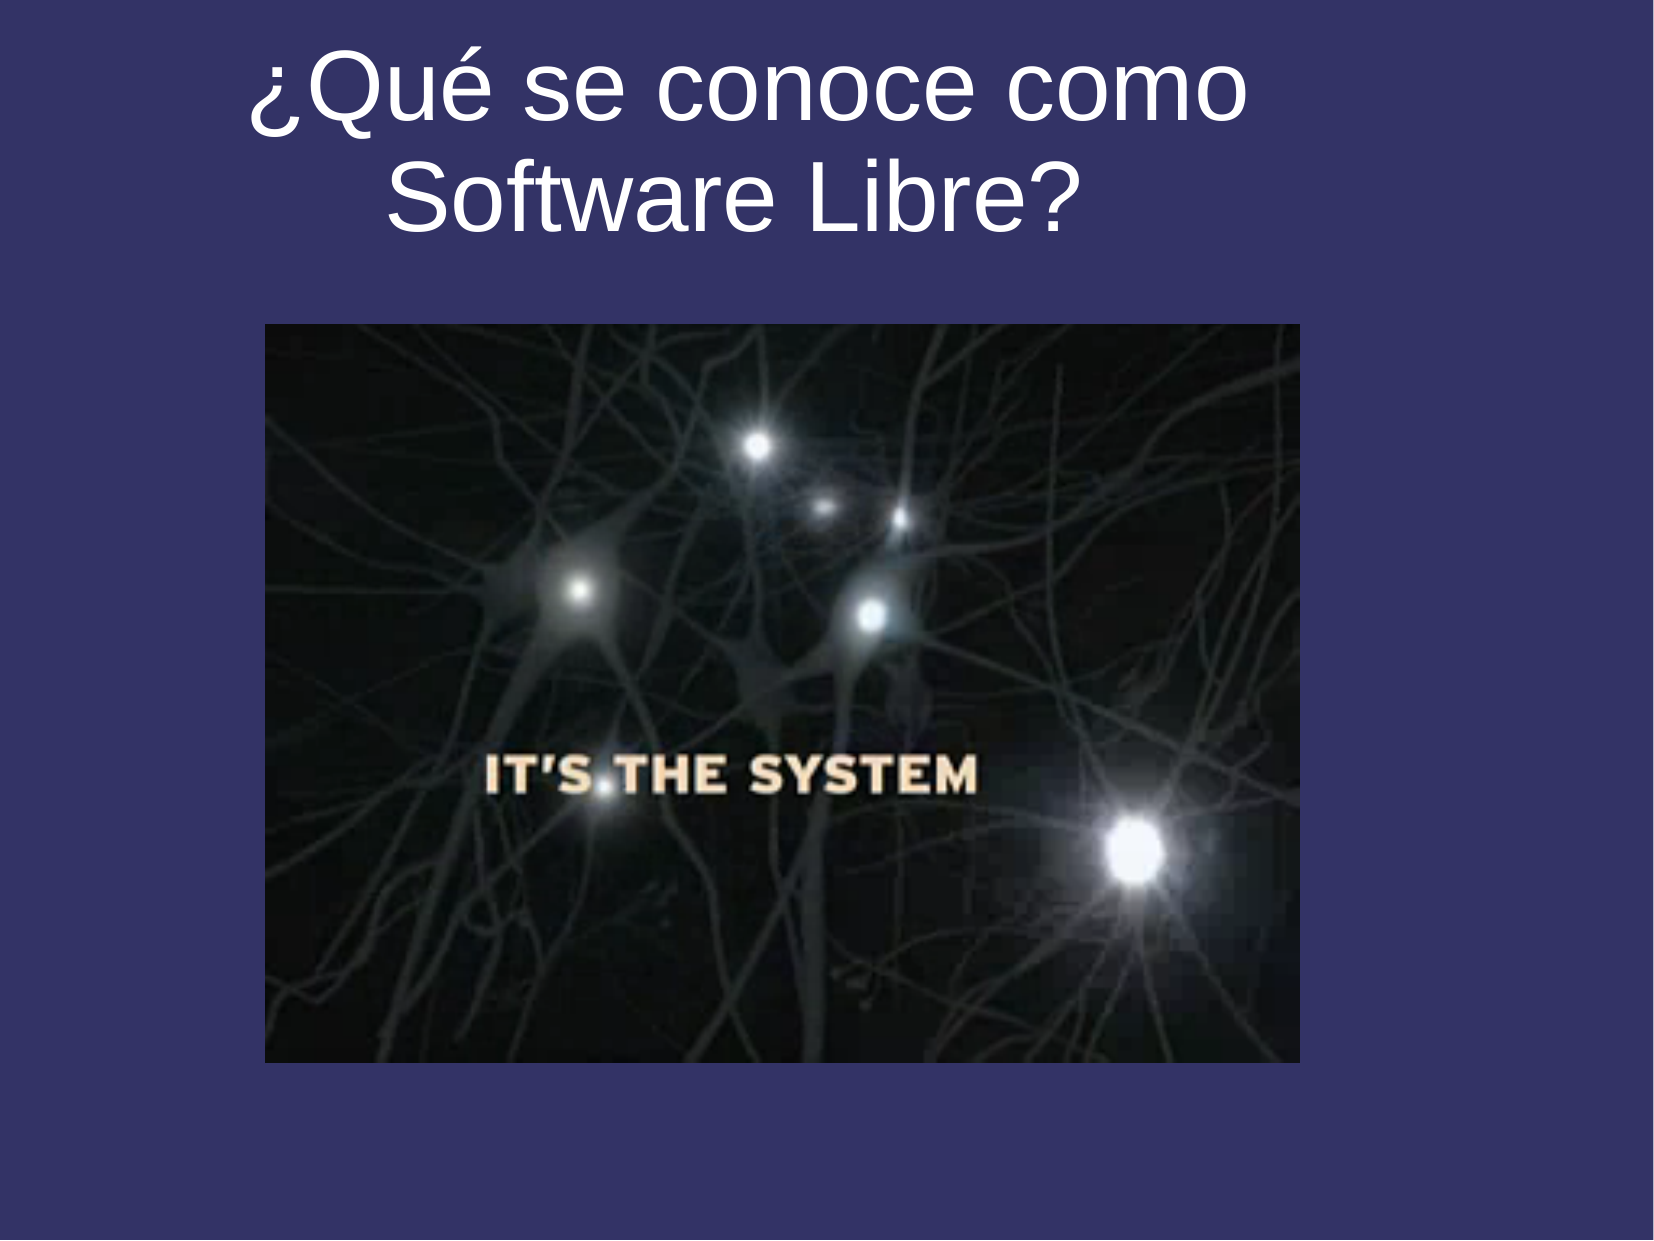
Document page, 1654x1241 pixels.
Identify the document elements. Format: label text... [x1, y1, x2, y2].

picture [265, 324, 1300, 1063]
text_box ¿Qué se conoce como Software Libre? [245, 29, 1322, 379]
